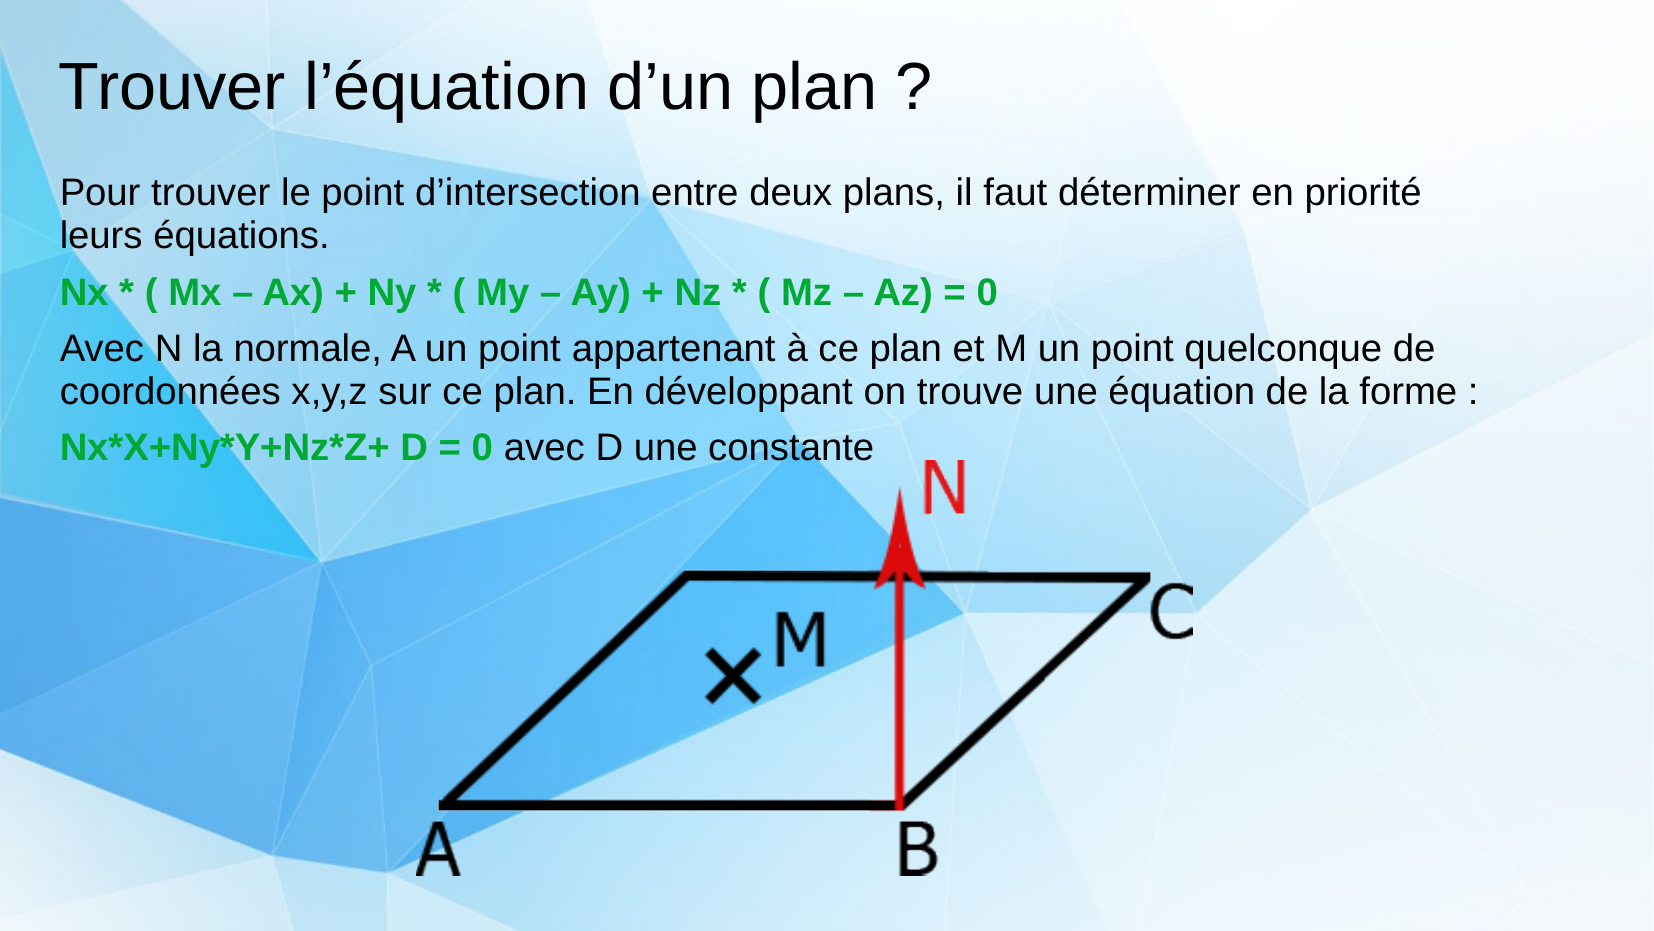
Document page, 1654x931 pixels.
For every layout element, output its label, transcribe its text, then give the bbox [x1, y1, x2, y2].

picture [0, 0, 1654, 931]
list Pour trouver le point d’intersection entre deux plans, il faut déterminer en priorité leurs équations. Nx * ( Mx – Ax) + Ny * ( My – Ay) + Nz * ( Mz – Az) = 0 Avec N la normale, A un point appartenant à ce plan et M un point quelconque de coordonnées x,y,z sur ce plan. En développant on trouve une équation de la forme : Nx*X+Ny*Y+Nz*Z+ D = 0 avec D une constante [0, 171, 1489, 520]
title Trouver l’équation d’un plan ? [0, 0, 1489, 156]
